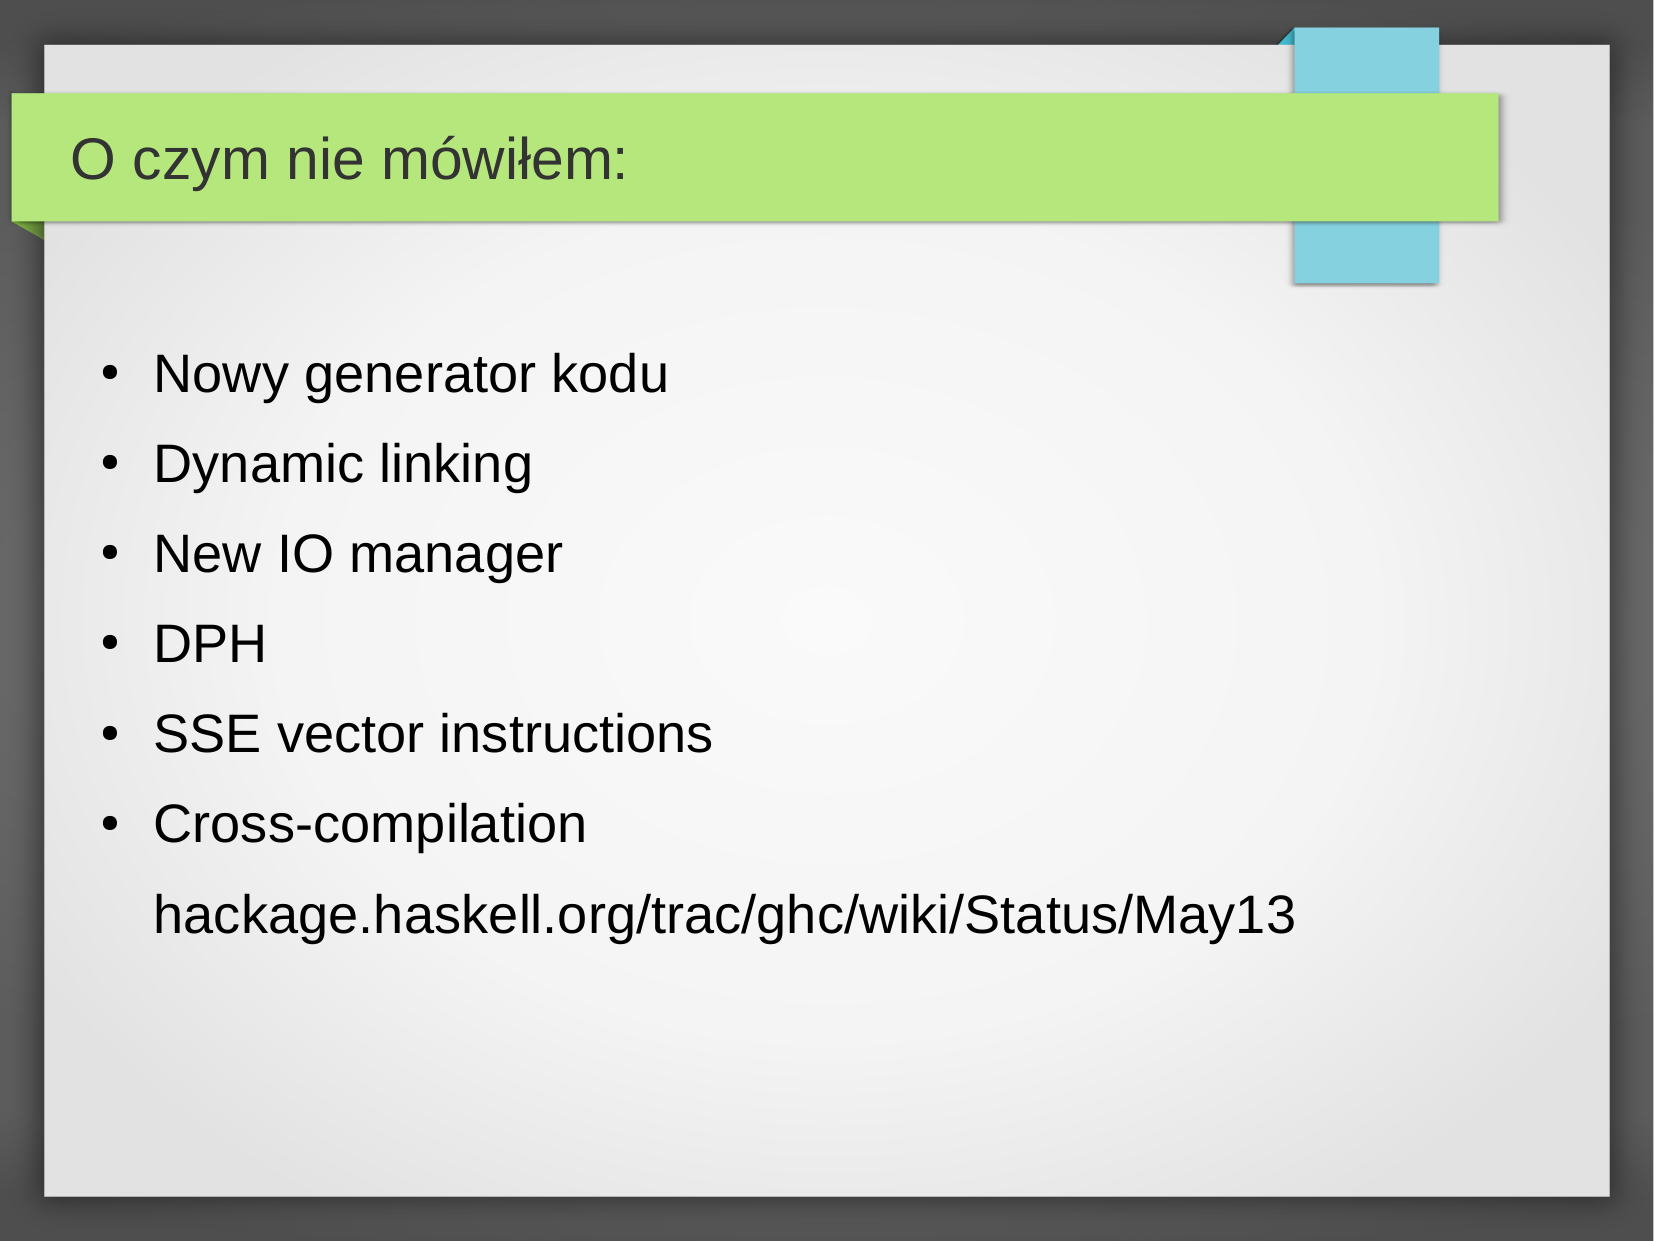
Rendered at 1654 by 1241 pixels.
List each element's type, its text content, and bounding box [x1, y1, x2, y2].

title O czym nie mówiłem: [70, 106, 1229, 213]
list Nowy generator kodu Dynamic linking New IO manager DPH SSE vector instructions Cross-compilation hackage.haskell.org/trac/ghc/wiki/Status/May13 [82, 343, 1538, 1063]
picture [0, 0, 1654, 1241]
